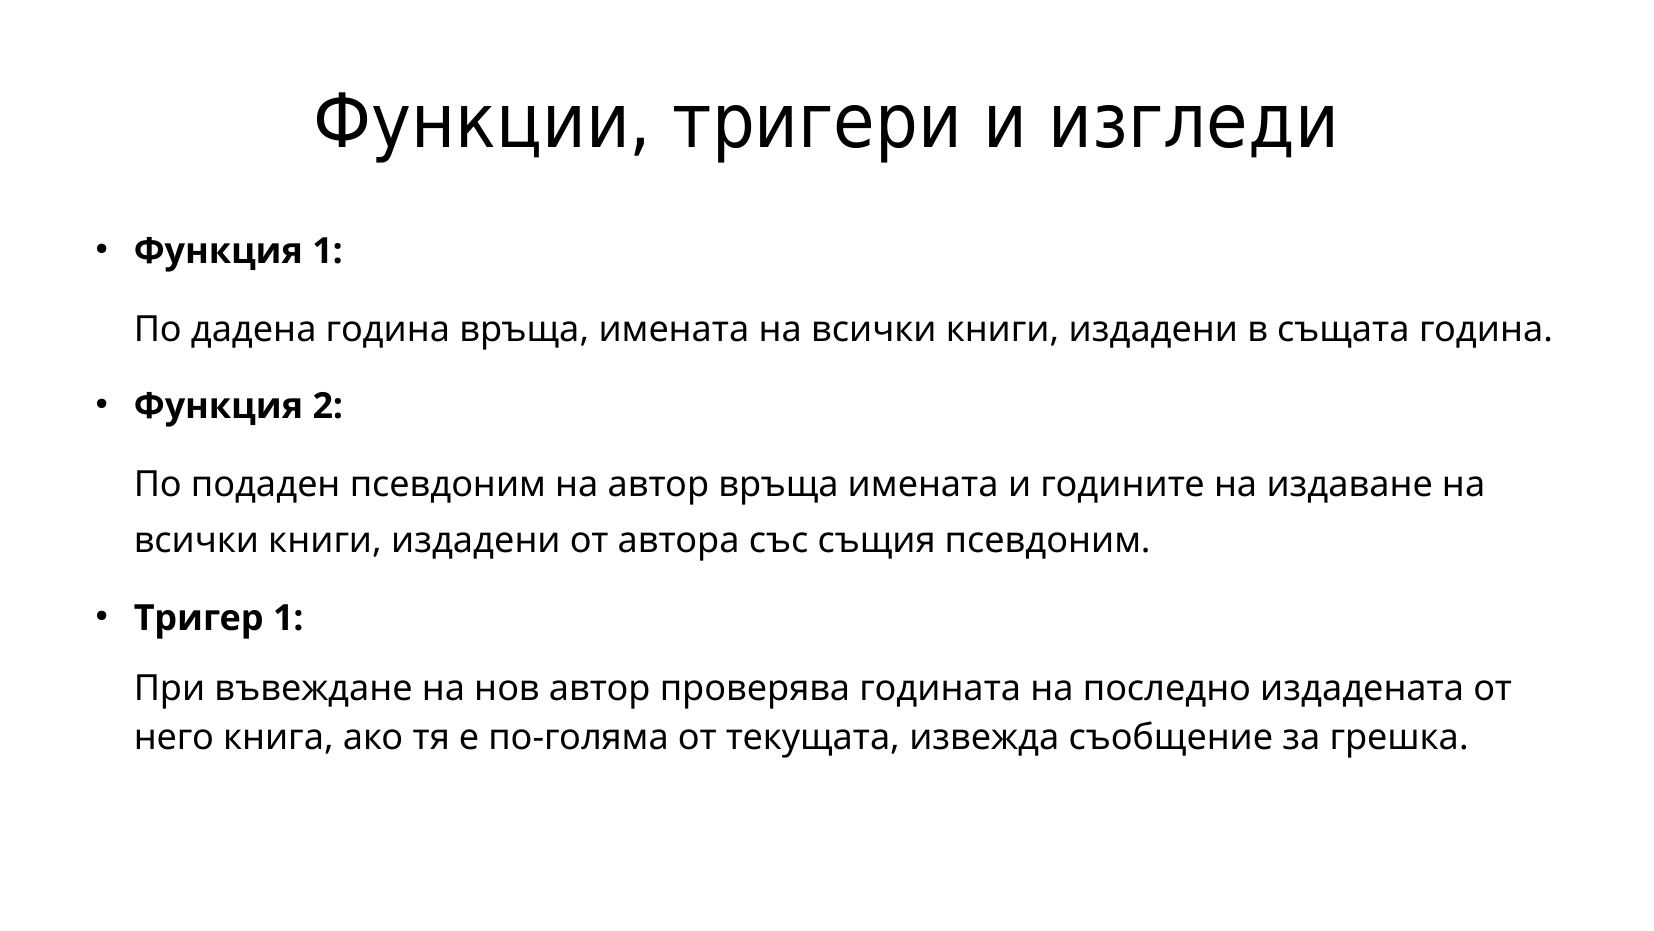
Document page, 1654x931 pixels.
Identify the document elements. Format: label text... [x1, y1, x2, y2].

list Функция 1: По дадена година връща, имената на всички книги, издадени в същата година. Функция 2: По подаден псевдоним на автор връща имената и годините на издаване на всички книги, издадени от автора със същия псевдоним. Тригер 1: При въвеждане на нов автор проверява годината на последно издадената от него книга, ако тя е по-голяма от текущата, извежда съобщение за грешка. [82, 217, 1571, 826]
title Функции, тригери и изгледи [82, 37, 1571, 193]
